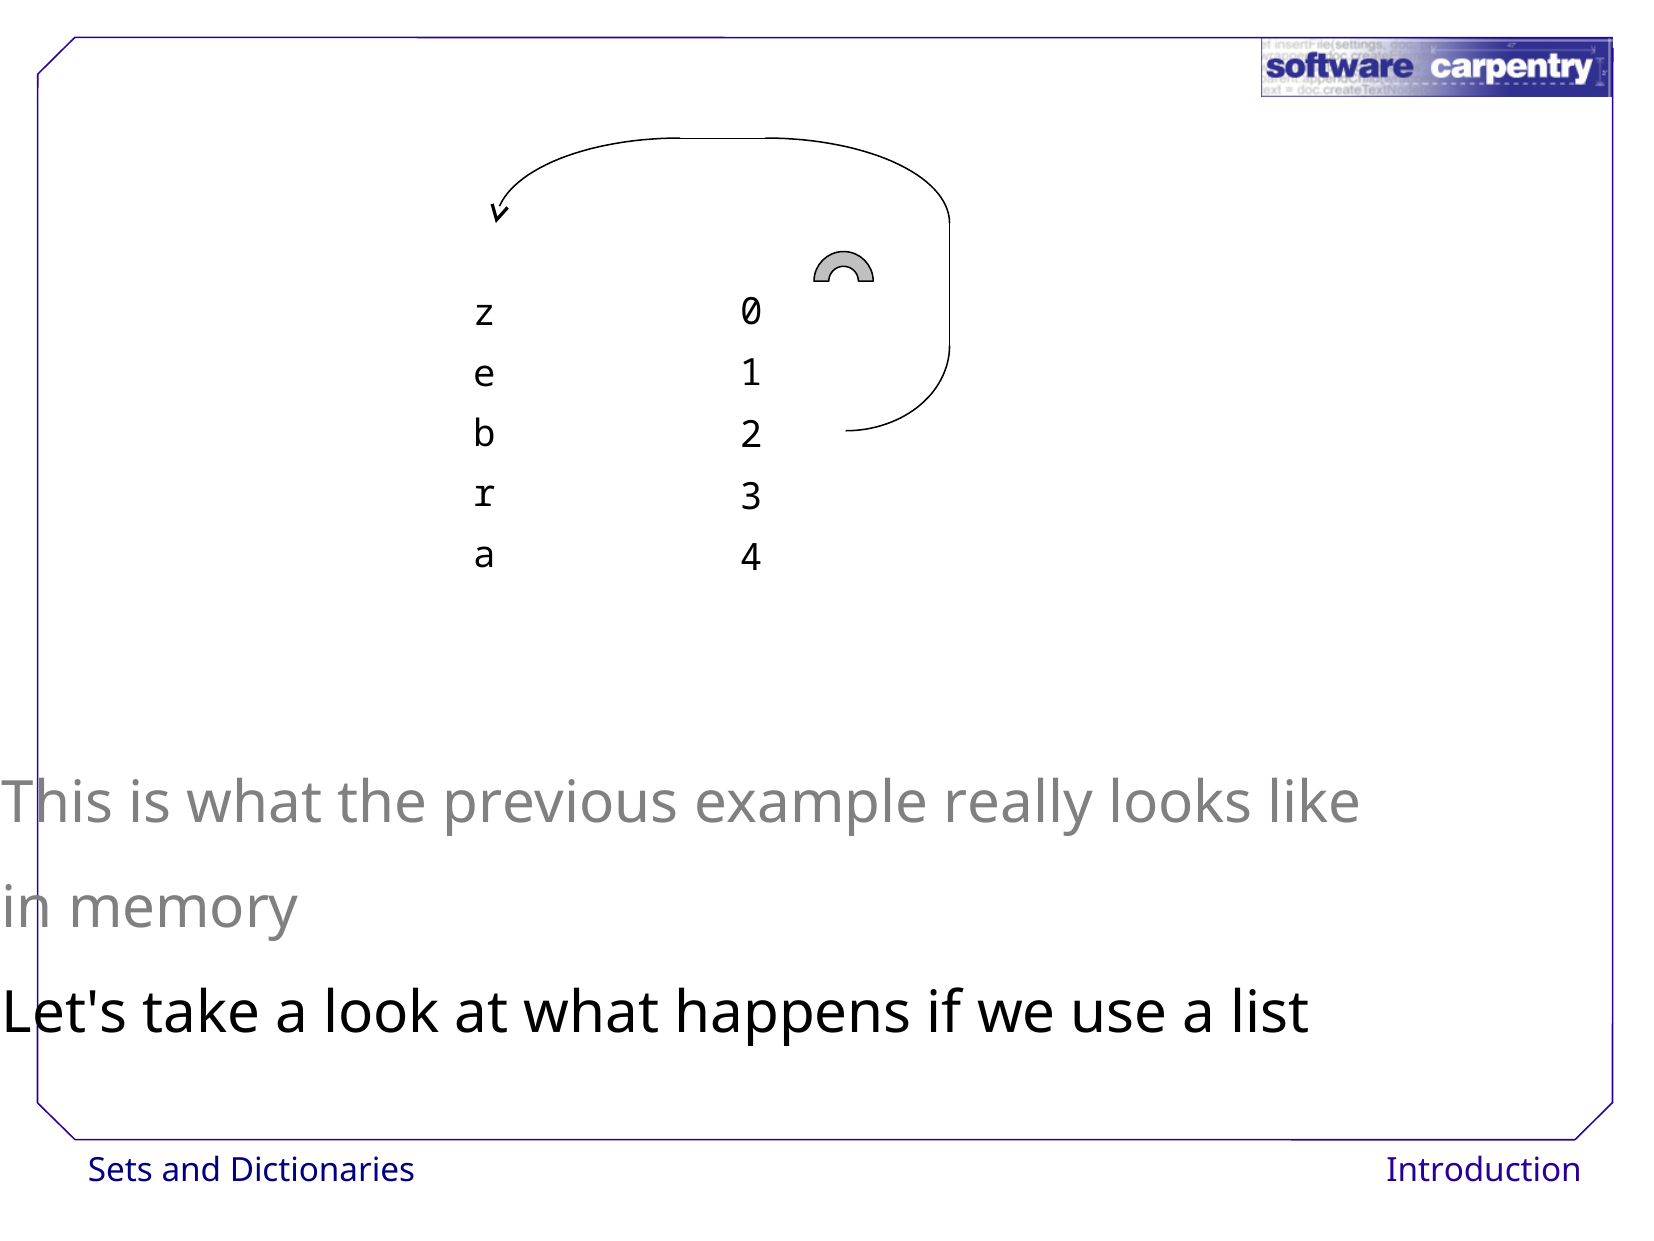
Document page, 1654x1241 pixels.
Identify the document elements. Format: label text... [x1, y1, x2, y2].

table_header z [458, 280, 518, 341]
text_box [815, 251, 874, 282]
text_box This is what the previous example really looks like in memory Let's take a look at what happens if we use a list [0, 721, 1527, 1052]
text_box 4 [685, 517, 817, 593]
text_box 3 [685, 455, 817, 517]
table_cell [817, 462, 874, 523]
text_box 2 [685, 394, 817, 455]
table_cell [817, 341, 874, 402]
table_cell [817, 402, 874, 462]
text_box 0 [685, 271, 818, 347]
table_cell [817, 523, 874, 583]
picture [1261, 39, 1613, 97]
table_cell r [458, 462, 518, 522]
table_cell b [458, 401, 518, 462]
table_cell e [458, 341, 518, 401]
table_cell a [458, 522, 518, 583]
table_header [818, 281, 874, 341]
text_box 1 [685, 332, 817, 394]
